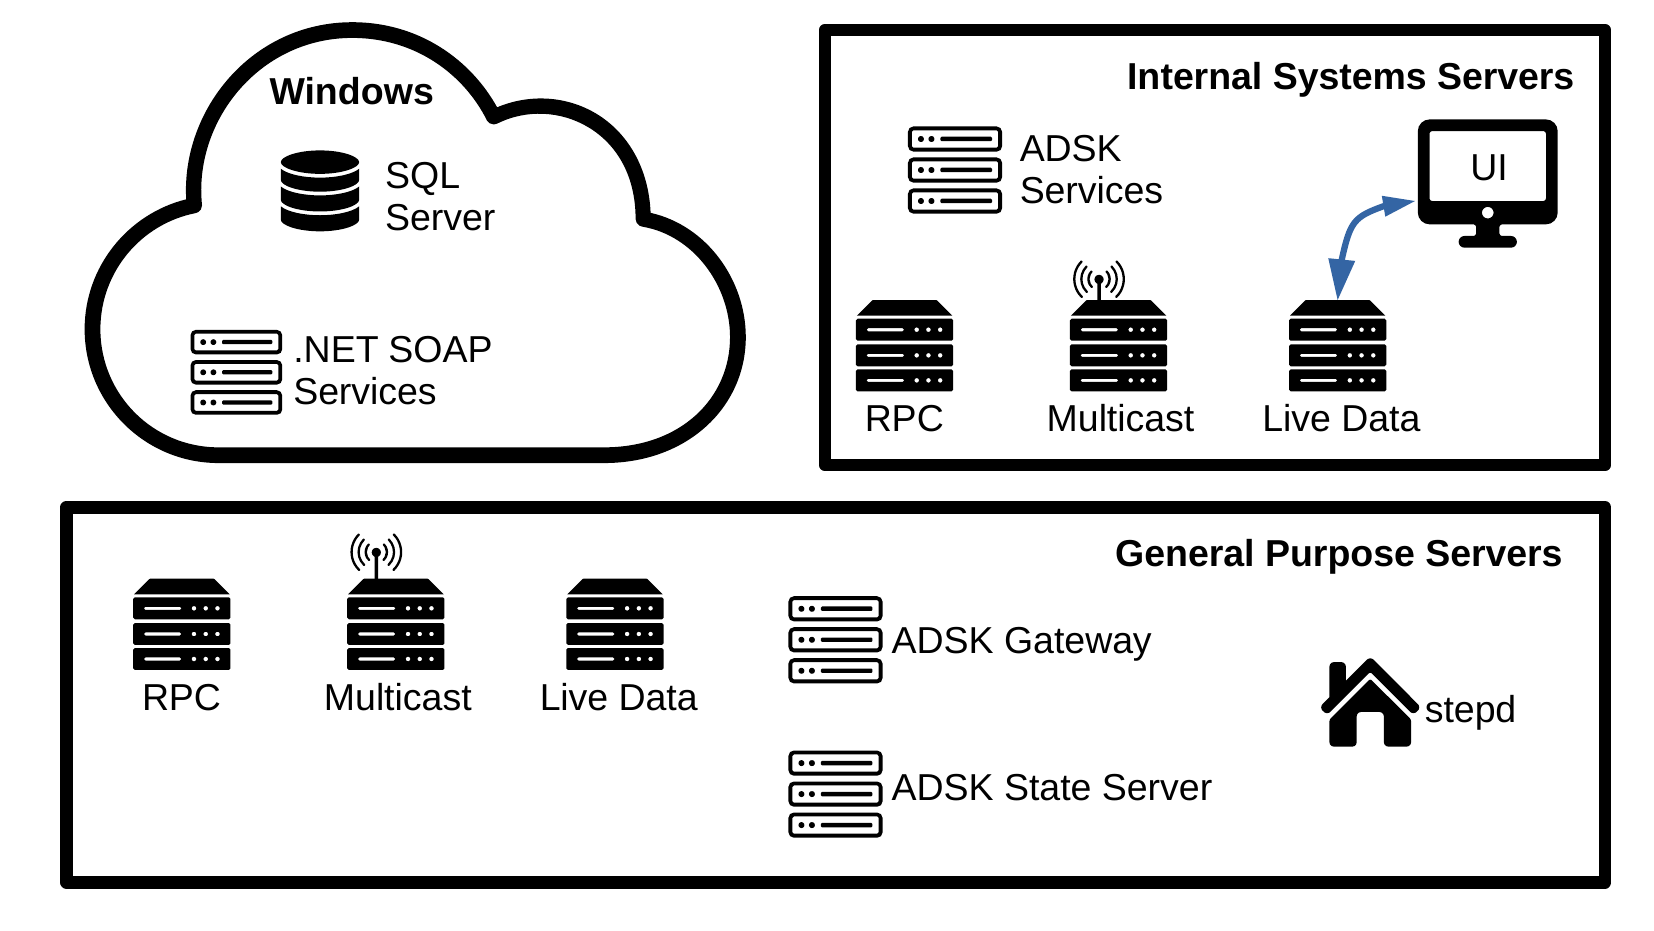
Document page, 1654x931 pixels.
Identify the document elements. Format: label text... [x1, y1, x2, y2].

text_box UI [1455, 138, 1550, 196]
picture [17, 0, 813, 838]
picture [1069, 257, 1168, 390]
picture [1289, 300, 1387, 390]
text_box ADSK State Server [876, 759, 1252, 816]
picture [73, 514, 886, 869]
text_box Windows [254, 62, 463, 120]
picture [1315, 647, 1426, 785]
text_box Multicast [1031, 390, 1242, 447]
text_box Live Data [525, 668, 733, 726]
picture [905, 120, 1006, 245]
text_box ADSK Services [1005, 120, 1336, 219]
text_box General Purpose Servers [1100, 525, 1626, 582]
text_box stepd [1410, 680, 1561, 738]
text_box .NET SOAP Services [278, 320, 564, 420]
text_box SQL Server [370, 147, 536, 247]
text_box ADSK Gateway [876, 612, 1252, 670]
text_box Live Data [1247, 390, 1456, 447]
text_box RPC [127, 668, 309, 726]
text_box RPC [850, 390, 1031, 447]
text_box Internal Systems Servers [1112, 48, 1638, 106]
text_box Multicast [309, 668, 520, 726]
picture [1414, 110, 1561, 292]
picture [855, 300, 954, 390]
